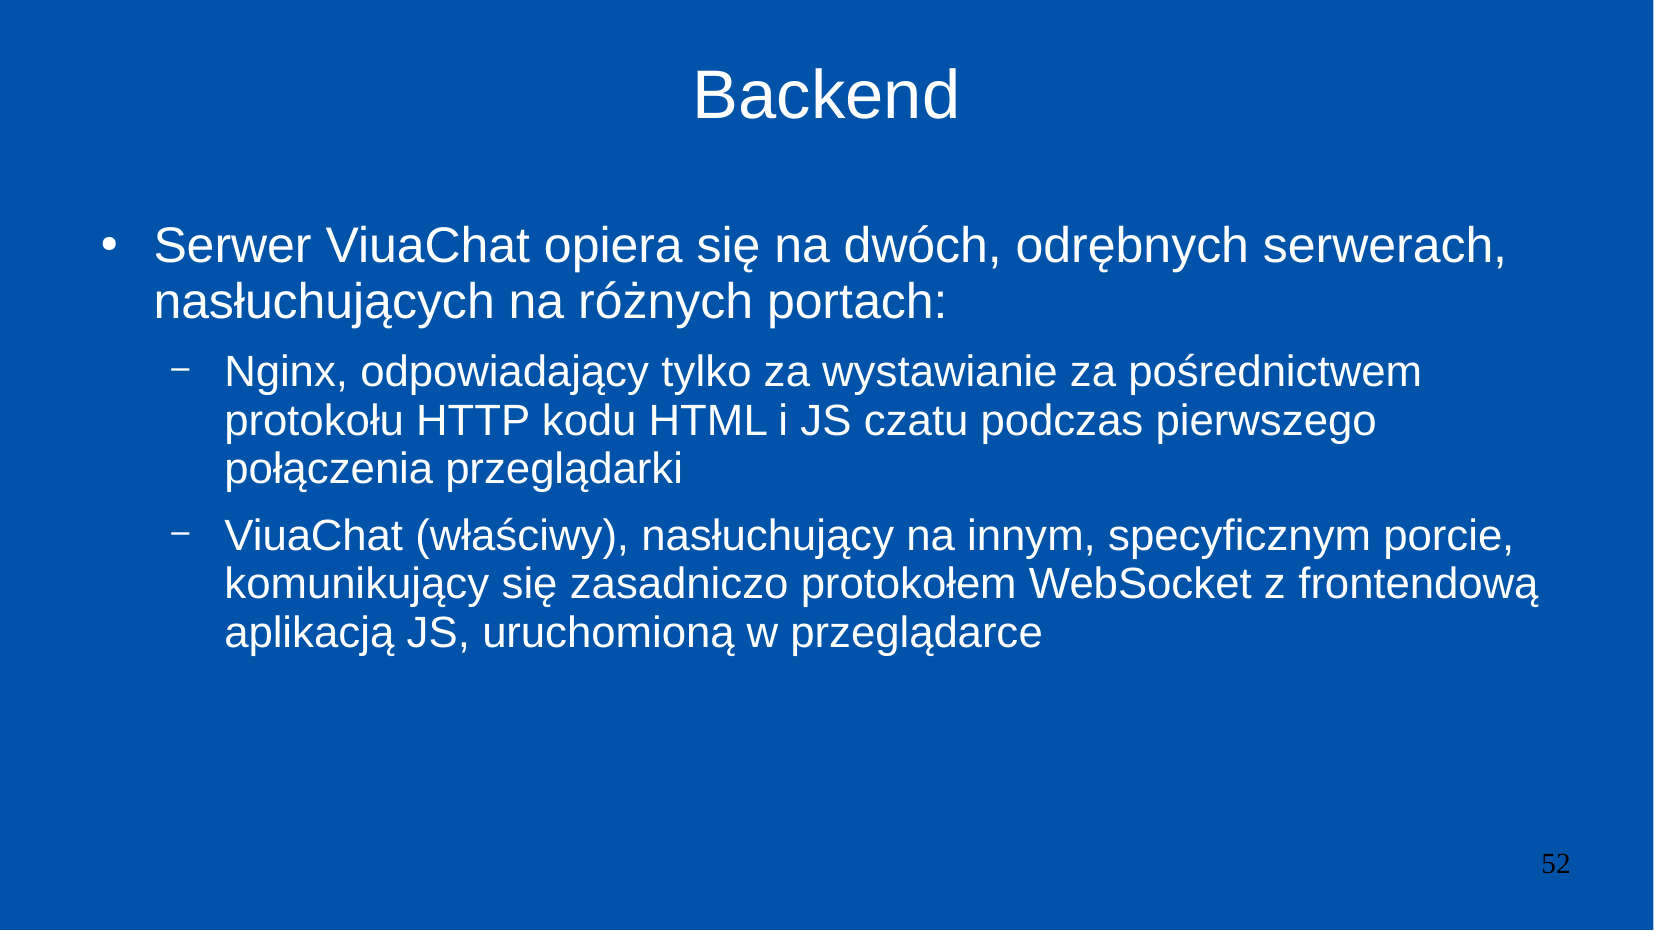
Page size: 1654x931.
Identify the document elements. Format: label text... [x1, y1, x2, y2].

list Serwer ViuaChat opiera się na dwóch, odrębnych serwerach, nasłuchujących na różnych portach: Nginx, odpowiadający tylko za wystawianie za pośrednictwem protokołu HTTP kodu HTML i JS czatu podczas pierwszego połączenia przeglądarki ViuaChat (właściwy), nasłuchujący na innym, specyficznym porcie, komunikujący się zasadniczo protokołem WebSocket z frontendową aplikacją JS, uruchomioną w przeglądarce [82, 217, 1571, 758]
title Backend [389, 35, 1264, 154]
